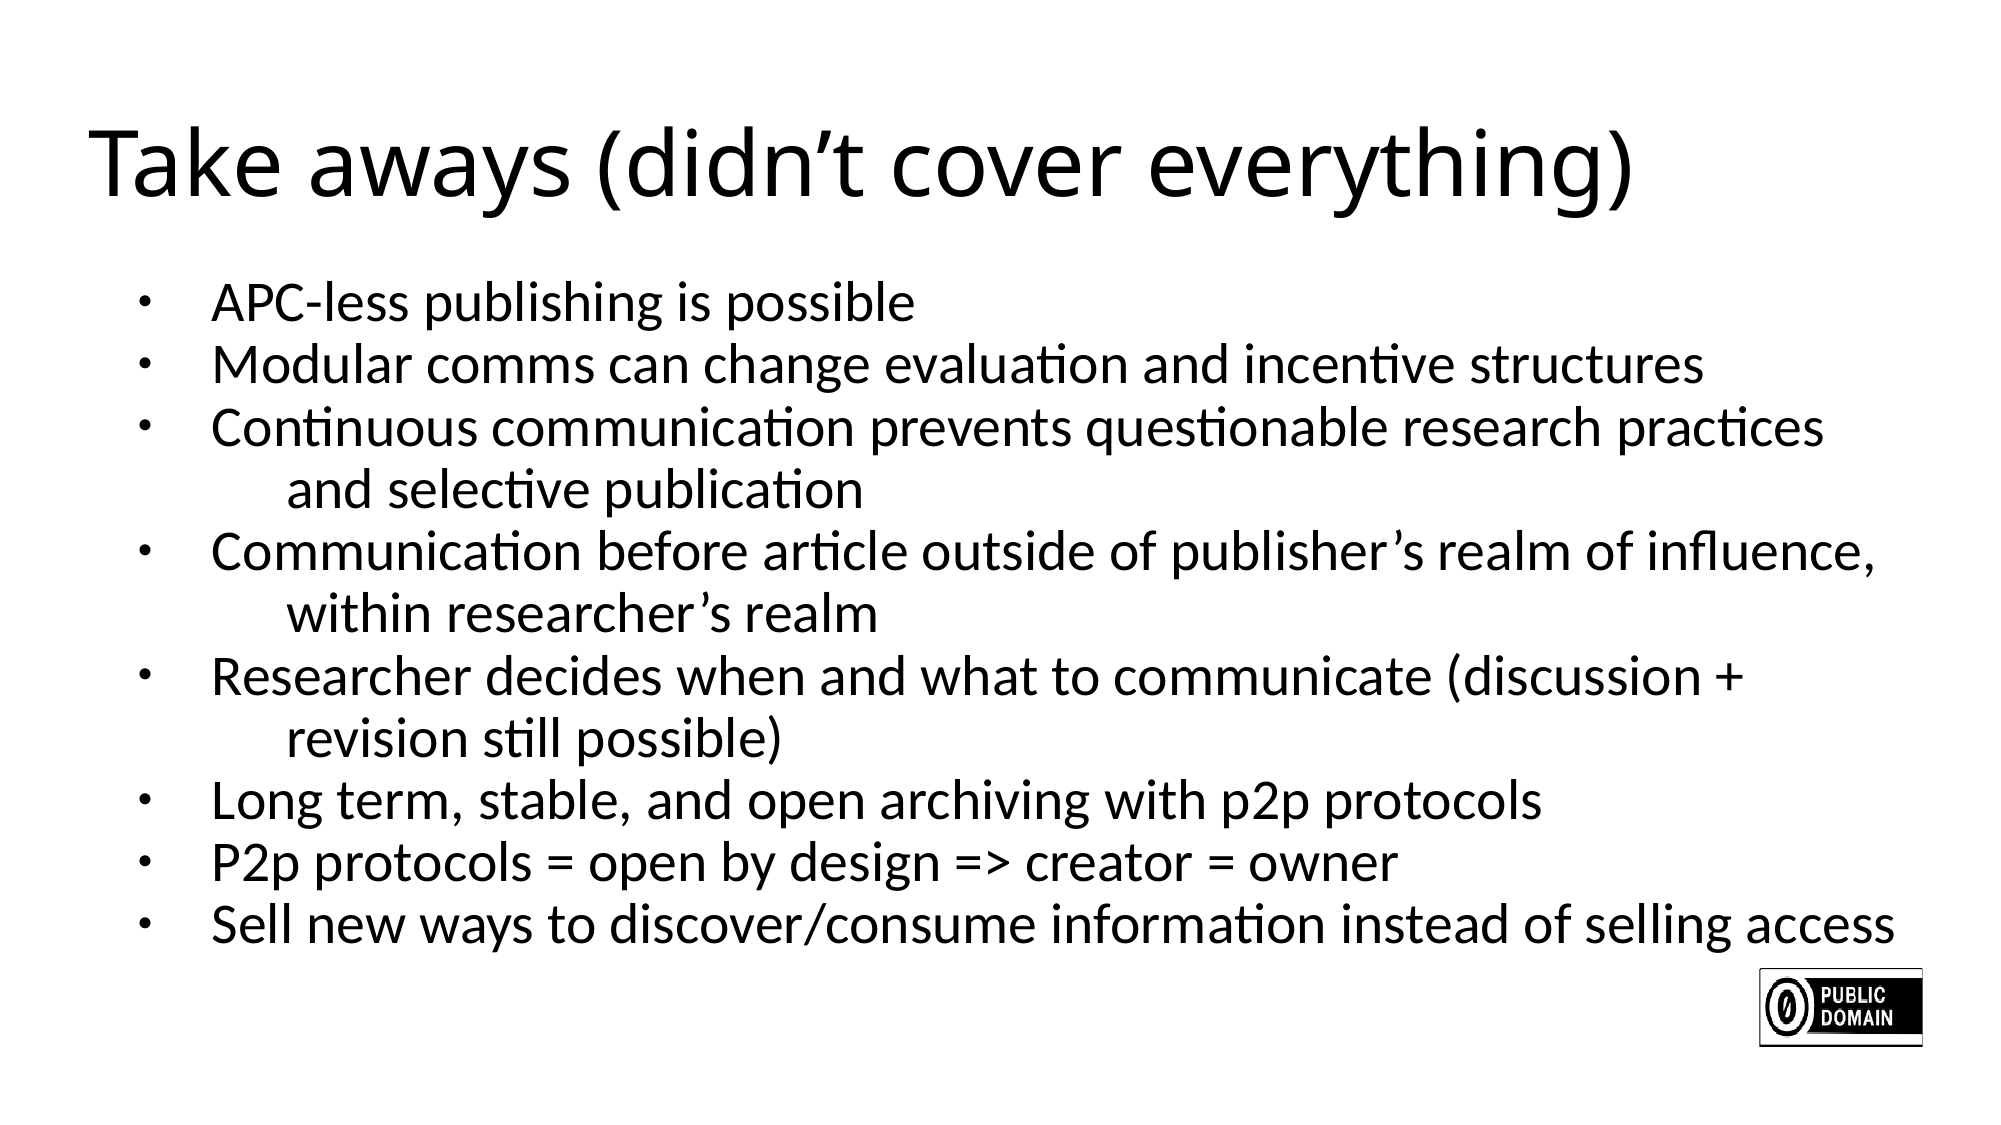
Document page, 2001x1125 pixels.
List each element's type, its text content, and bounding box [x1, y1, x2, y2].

text_box [1759, 969, 1923, 1047]
title Take aways (didn’t cover everything) [68, 97, 1932, 223]
list APC-less publishing is possible Modular comms can change evaluation and incentive structures Continuous communication prevents questionable research practices and selective publication Communication before article outside of publisher’s realm of influence, within researcher’s realm Researcher decides when and what to communicate (discussion + revision still possible) Long term, stable, and open archiving with p2p protocols P2p protocols = open by design => creator = owner Sell new ways to discover/consume information instead of selling access [68, 252, 1932, 1000]
